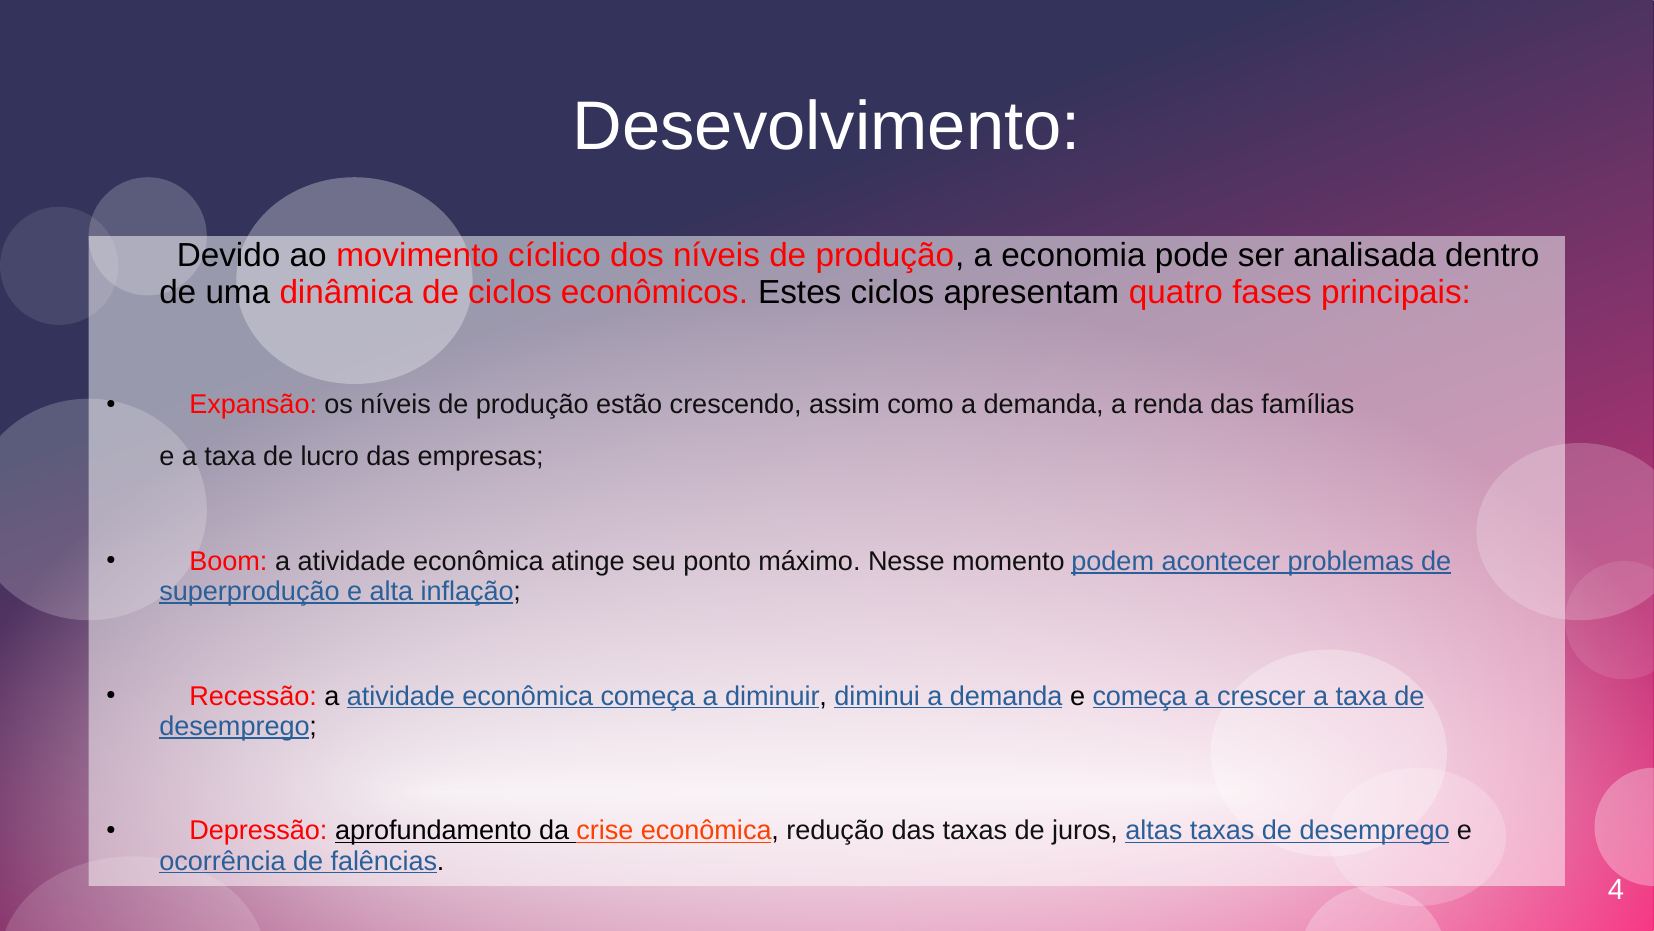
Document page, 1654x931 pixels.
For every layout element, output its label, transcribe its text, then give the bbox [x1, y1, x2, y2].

title Desevolvimento: [88, 44, 1565, 207]
list Devido ao movimento cíclico dos níveis de produção, a economia pode ser analisada dentro de uma dinâmica de ciclos econômicos. Estes ciclos apresentam quatro fases principais: Expansão: os níveis de produção estão crescendo, assim como a demanda, a renda das famílias e a taxa de lucro das empresas; Boom: a atividade econômica atinge seu ponto máximo. Nesse momento podem acontecer problemas de superprodução e alta inflação; Recessão: a atividade econômica começa a diminuir, diminui a demanda e começa a crescer a taxa de desemprego; Depressão: aprofundamento da crise econômica, redução das taxas de juros, altas taxas de desemprego e ocorrência de falências. [88, 236, 1565, 886]
